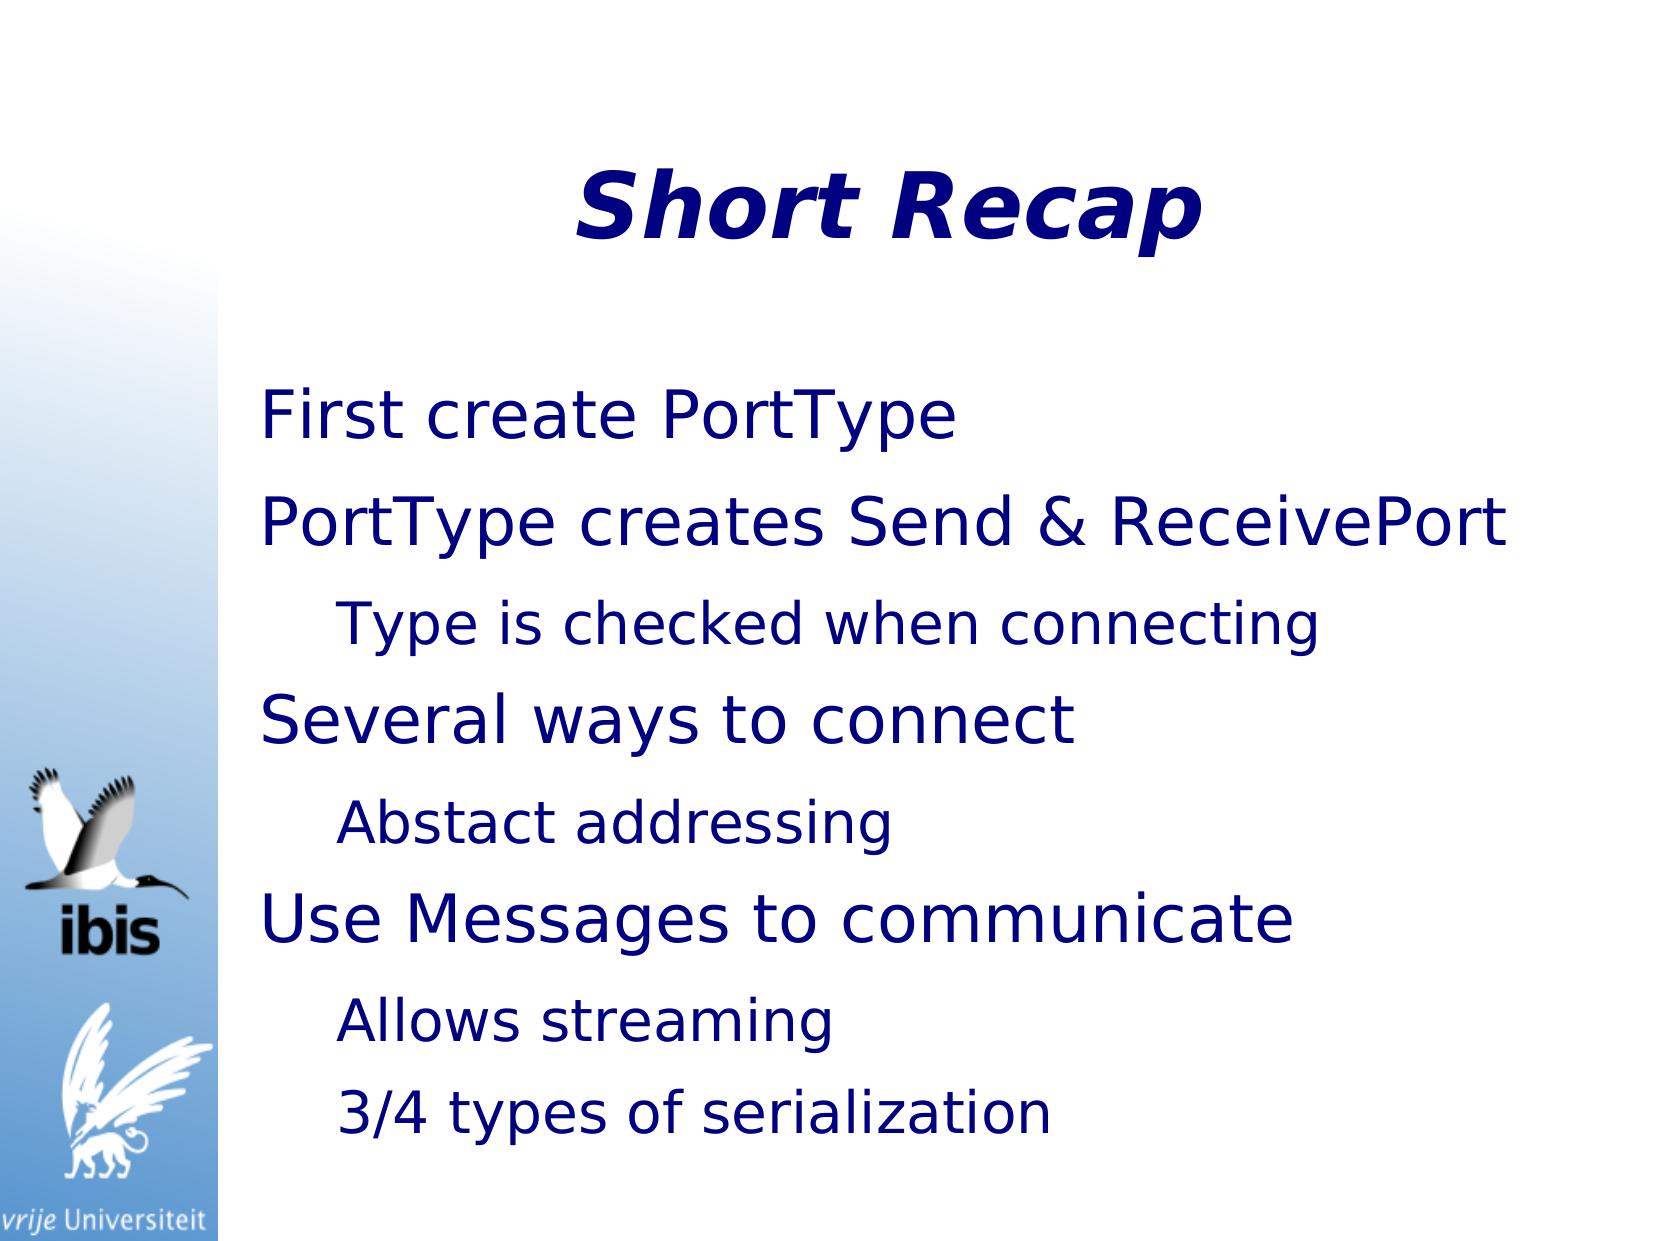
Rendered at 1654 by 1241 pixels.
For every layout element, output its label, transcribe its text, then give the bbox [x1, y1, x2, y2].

list First create PortType PortType creates Send & ReceivePort Type is checked when connecting Several ways to connect Abstact addressing Use Messages to communicate Allows streaming 3/4 types of serialization [241, 376, 1654, 1158]
picture [0, 0, 218, 1241]
title Short Recap [248, 102, 1534, 310]
